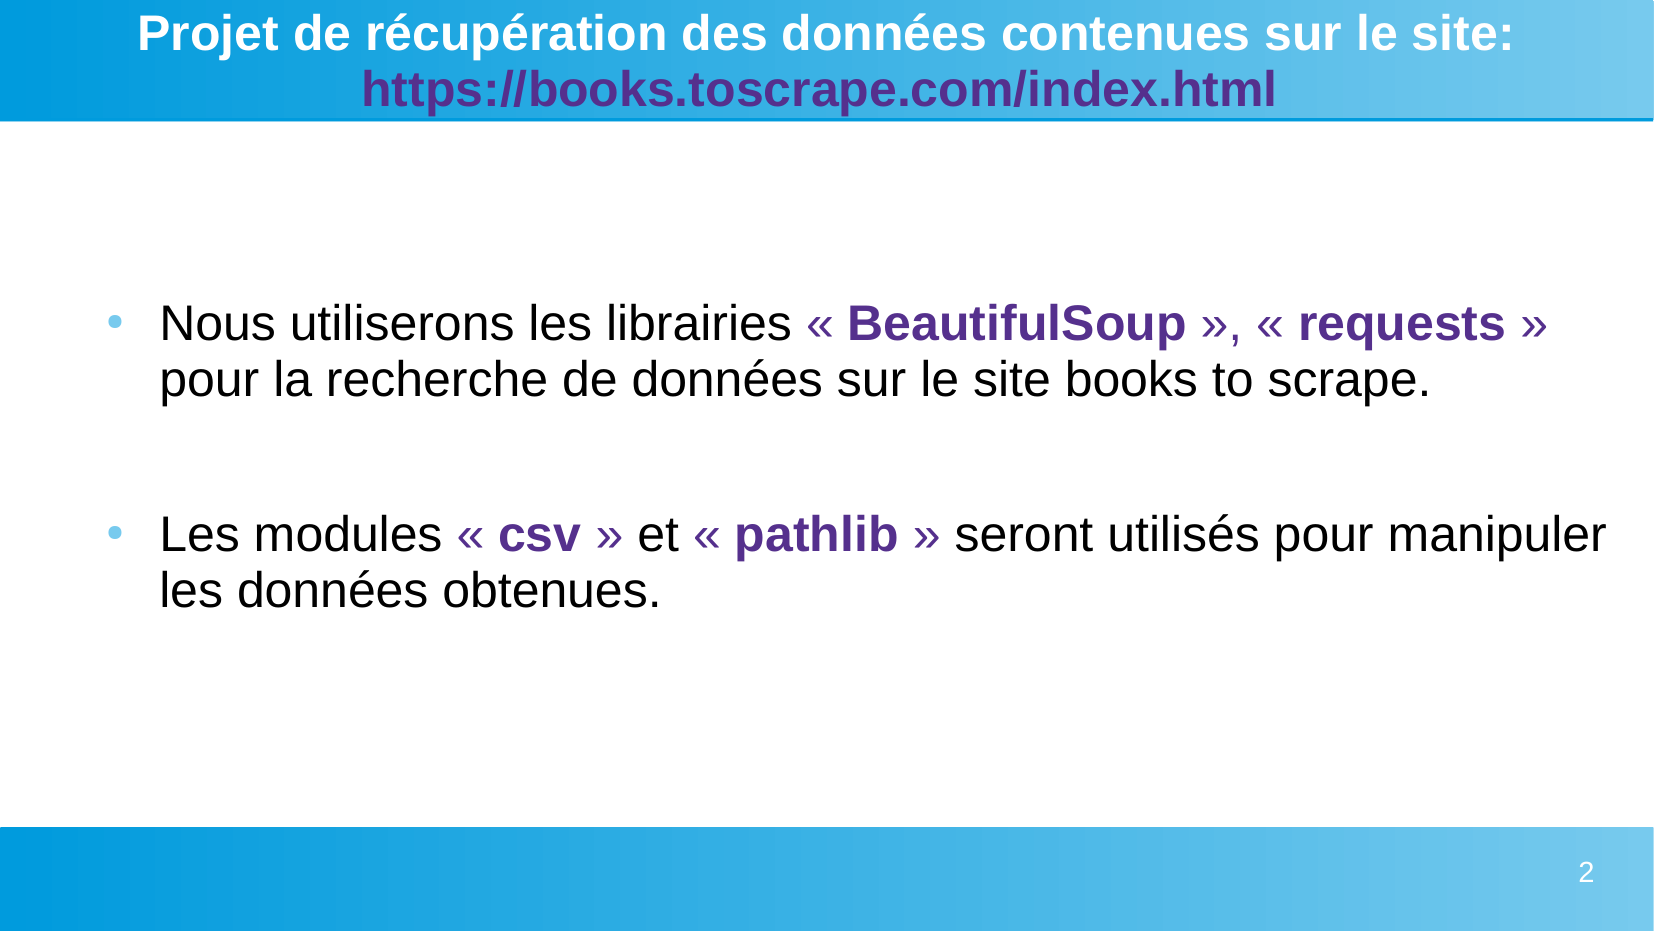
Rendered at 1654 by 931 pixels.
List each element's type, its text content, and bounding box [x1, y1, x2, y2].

list Nous utiliserons les librairies « BeautifulSoup », « requests » pour la recherche de données sur le site books to scrape. Les modules « csv » et « pathlib » seront utilisés pour manipuler les données obtenues. [88, 295, 1625, 650]
title Projet de récupération des données contenues sur le site: https://books.toscrape.com/index.html [59, 5, 1595, 178]
